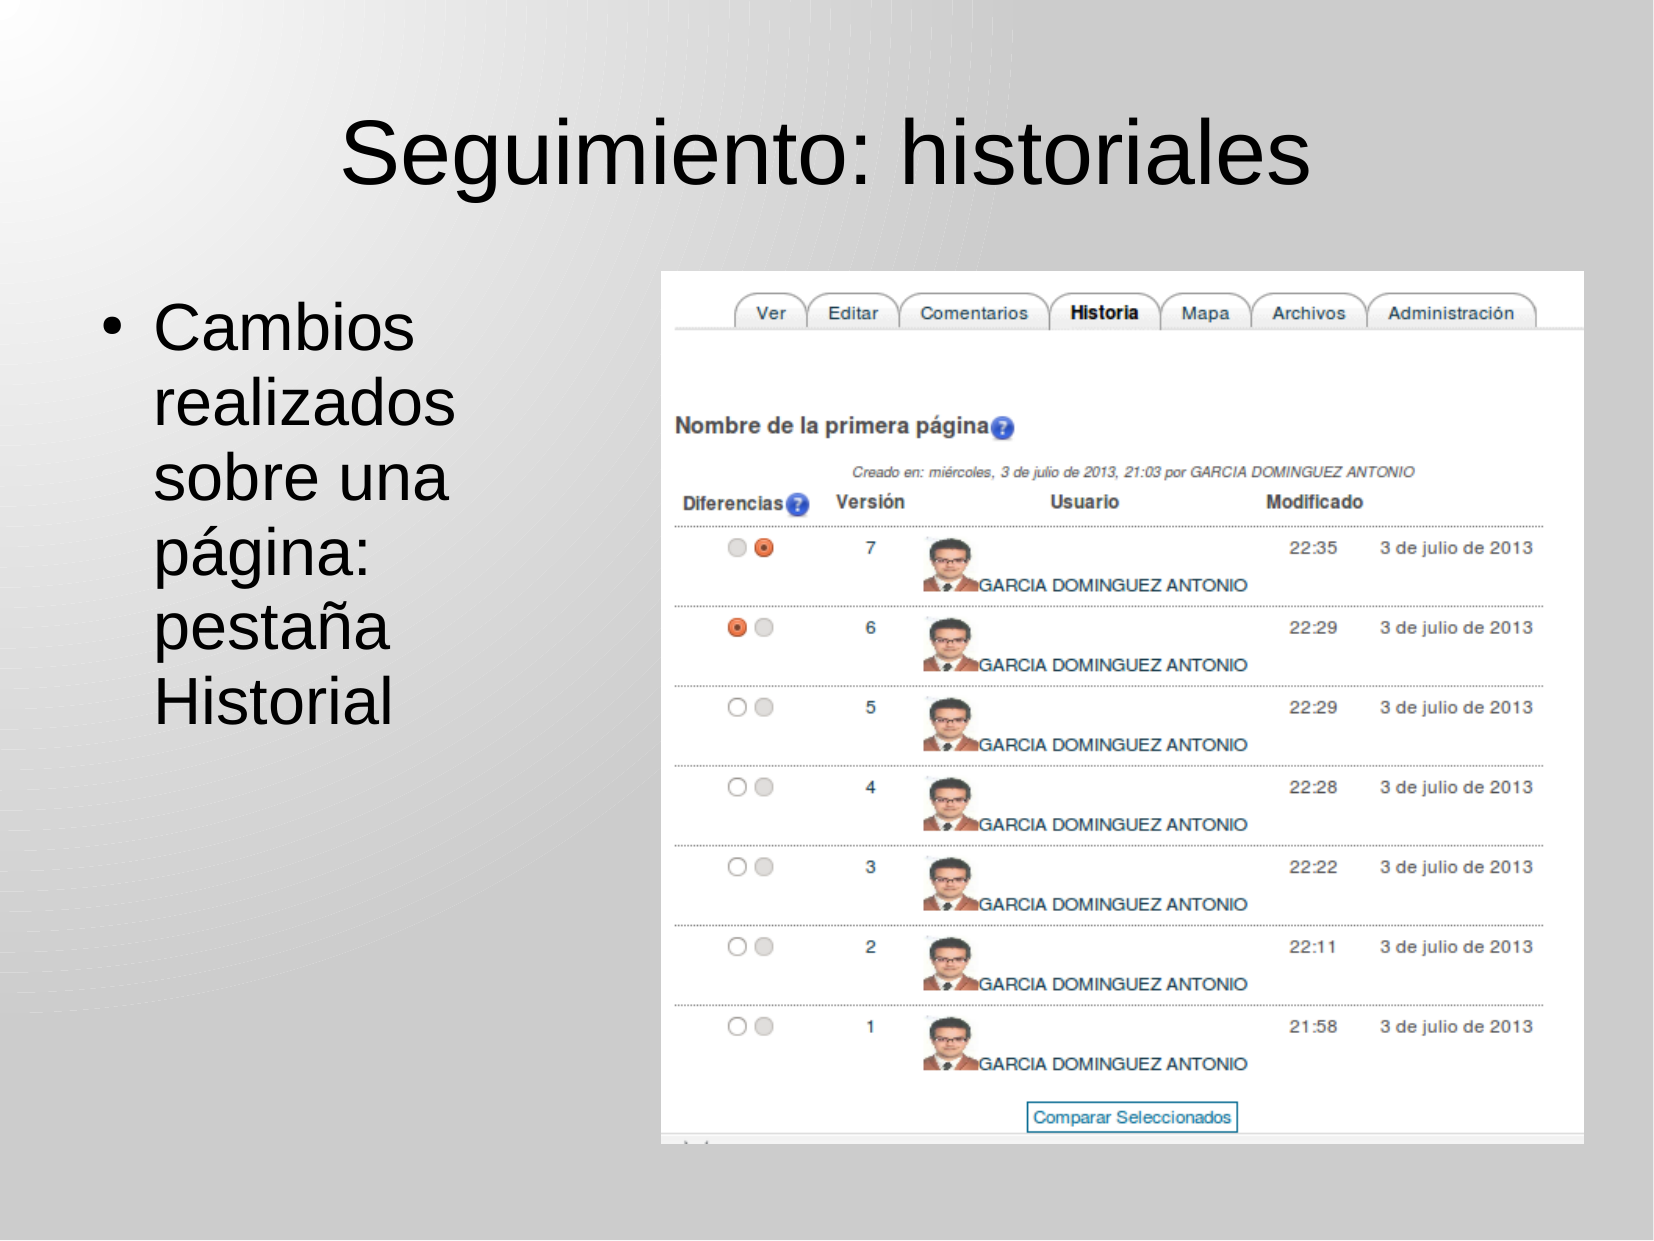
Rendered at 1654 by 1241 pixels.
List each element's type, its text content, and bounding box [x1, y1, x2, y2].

list Cambios realizados sobre una página: pestaña Historial [82, 290, 567, 1109]
title Seguimiento: historiales [82, 49, 1571, 257]
picture [661, 271, 1584, 1144]
